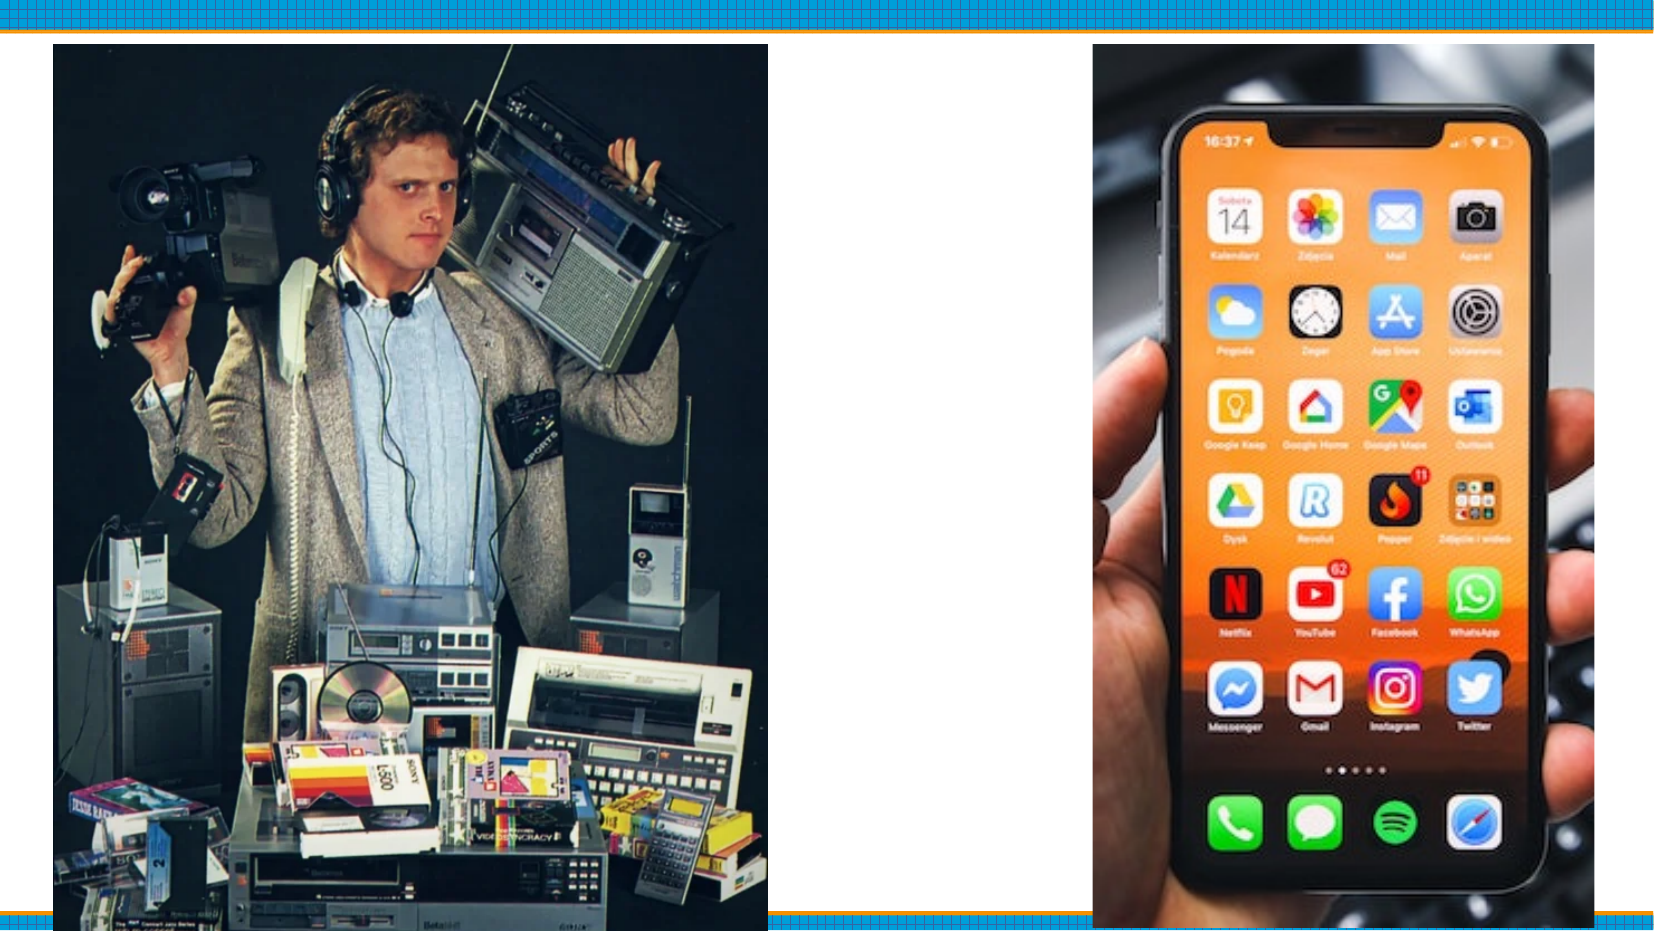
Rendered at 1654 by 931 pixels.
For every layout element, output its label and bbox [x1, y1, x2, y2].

picture [53, 44, 768, 931]
picture [1092, 44, 1595, 927]
